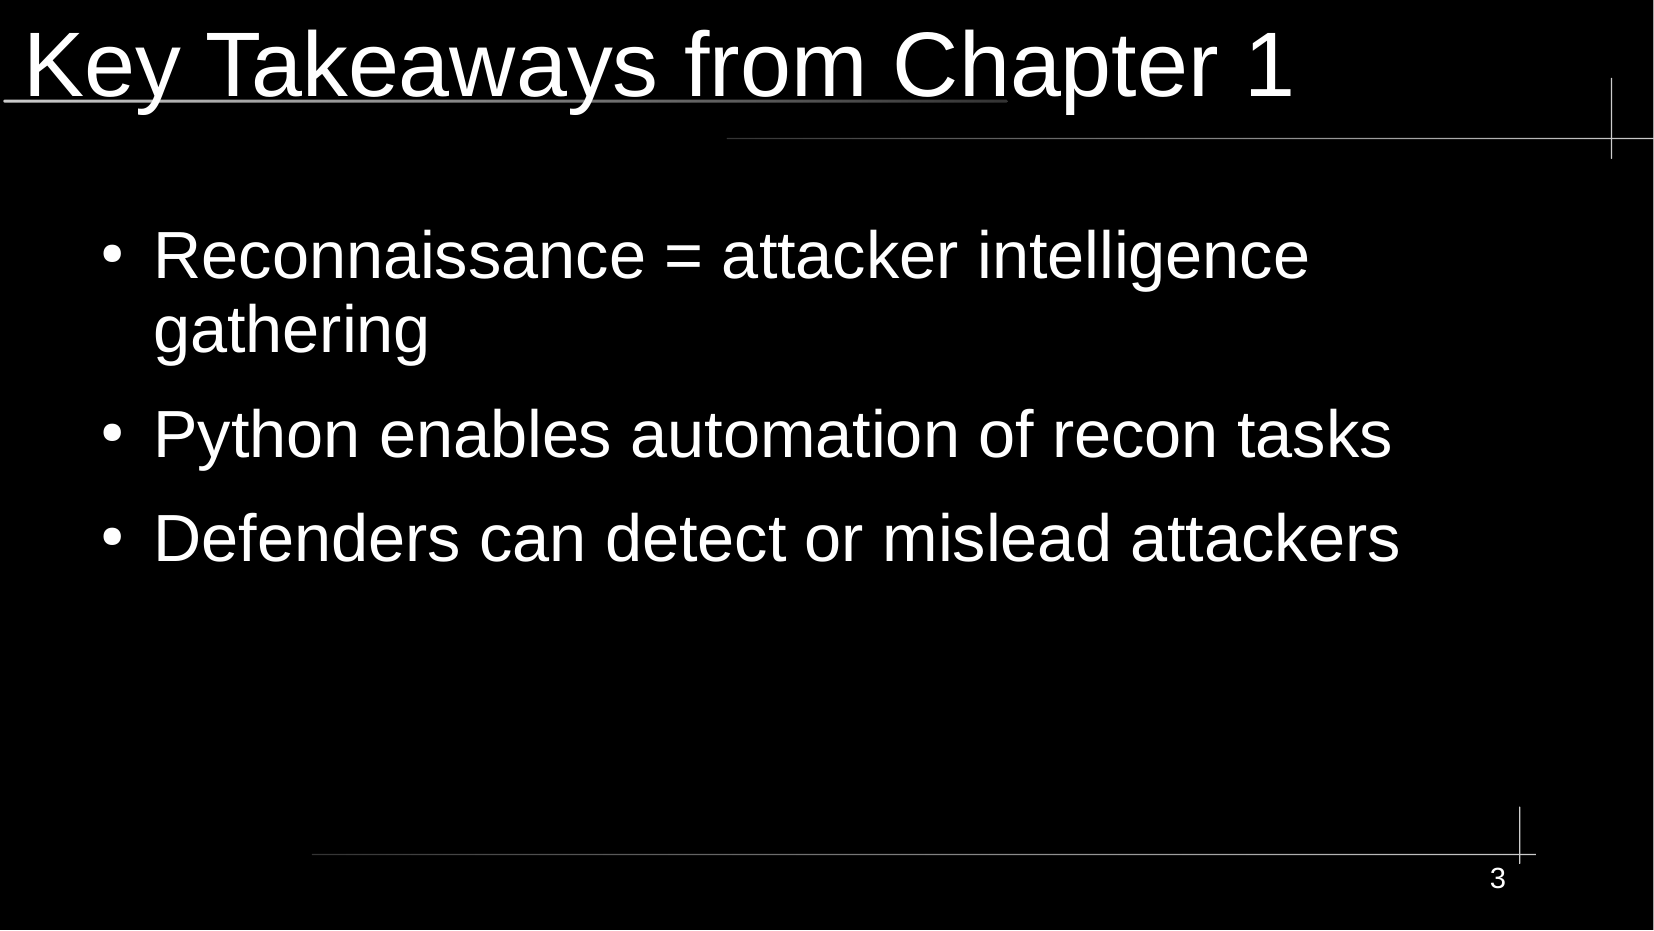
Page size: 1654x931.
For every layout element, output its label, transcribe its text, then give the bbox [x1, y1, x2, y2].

title Key Takeaways from Chapter 1 [23, 11, 1589, 119]
list Reconnaissance = attacker intelligence gathering Python enables automation of recon tasks Defenders can detect or mislead attackers [82, 217, 1571, 758]
